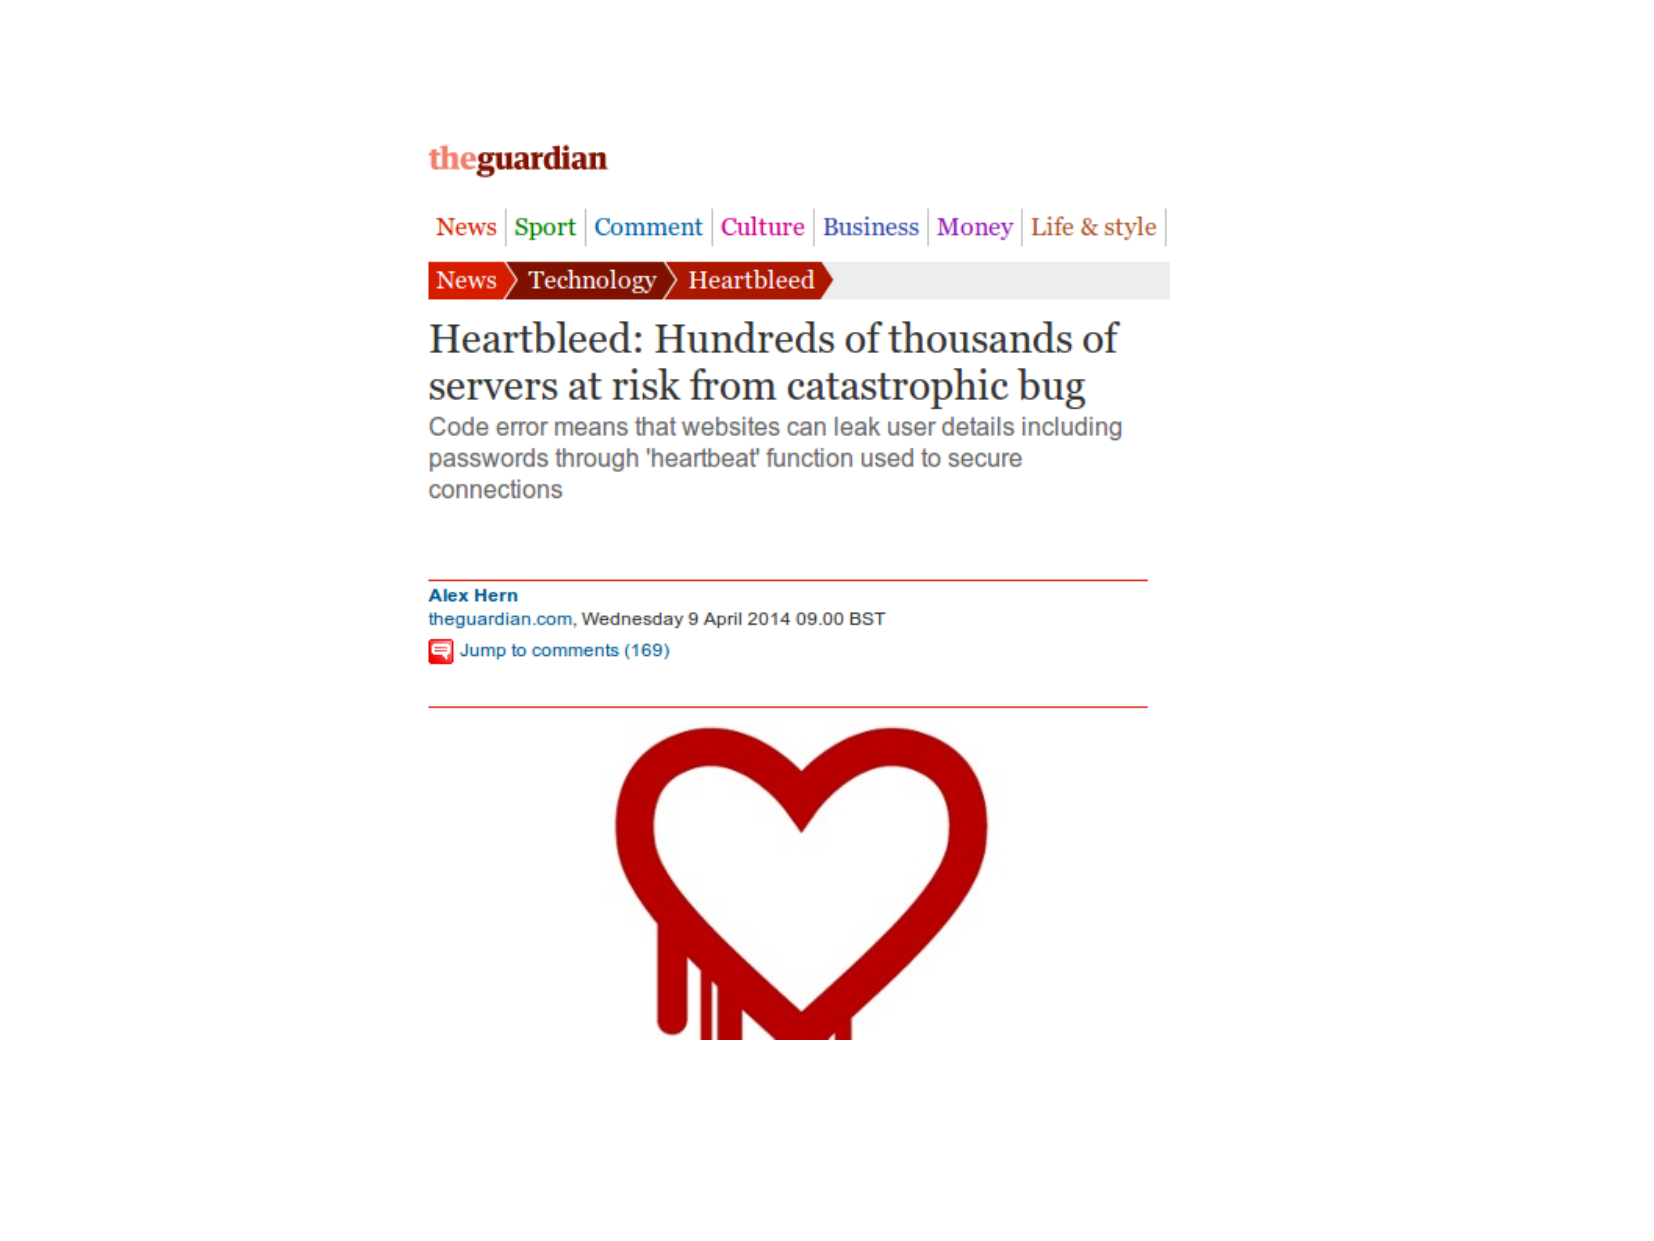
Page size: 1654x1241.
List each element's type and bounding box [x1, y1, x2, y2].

picture [313, 126, 1170, 1040]
